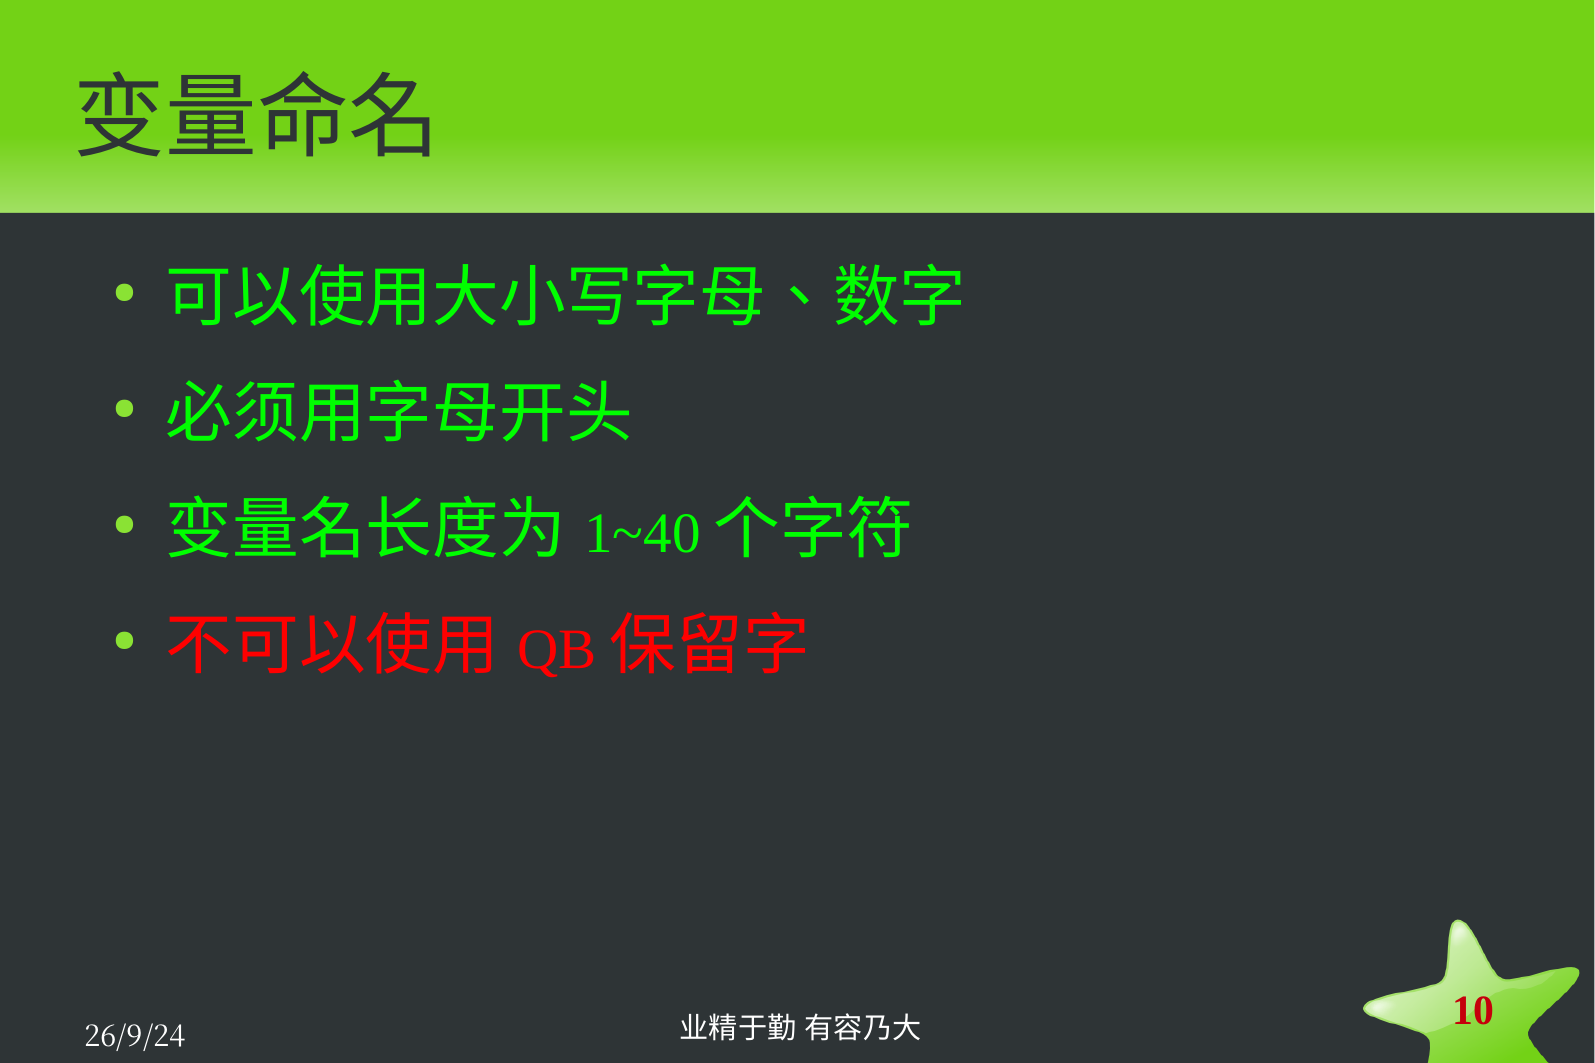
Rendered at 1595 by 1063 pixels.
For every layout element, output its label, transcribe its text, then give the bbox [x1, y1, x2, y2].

list 可以使用大小写字母、数字 必须用字母开头 变量名长度为1~40个字符 不可以使用QB保留字 [79, 248, 1515, 951]
title 变量命名 [74, 25, 1510, 203]
picture [0, 0, 1595, 1063]
